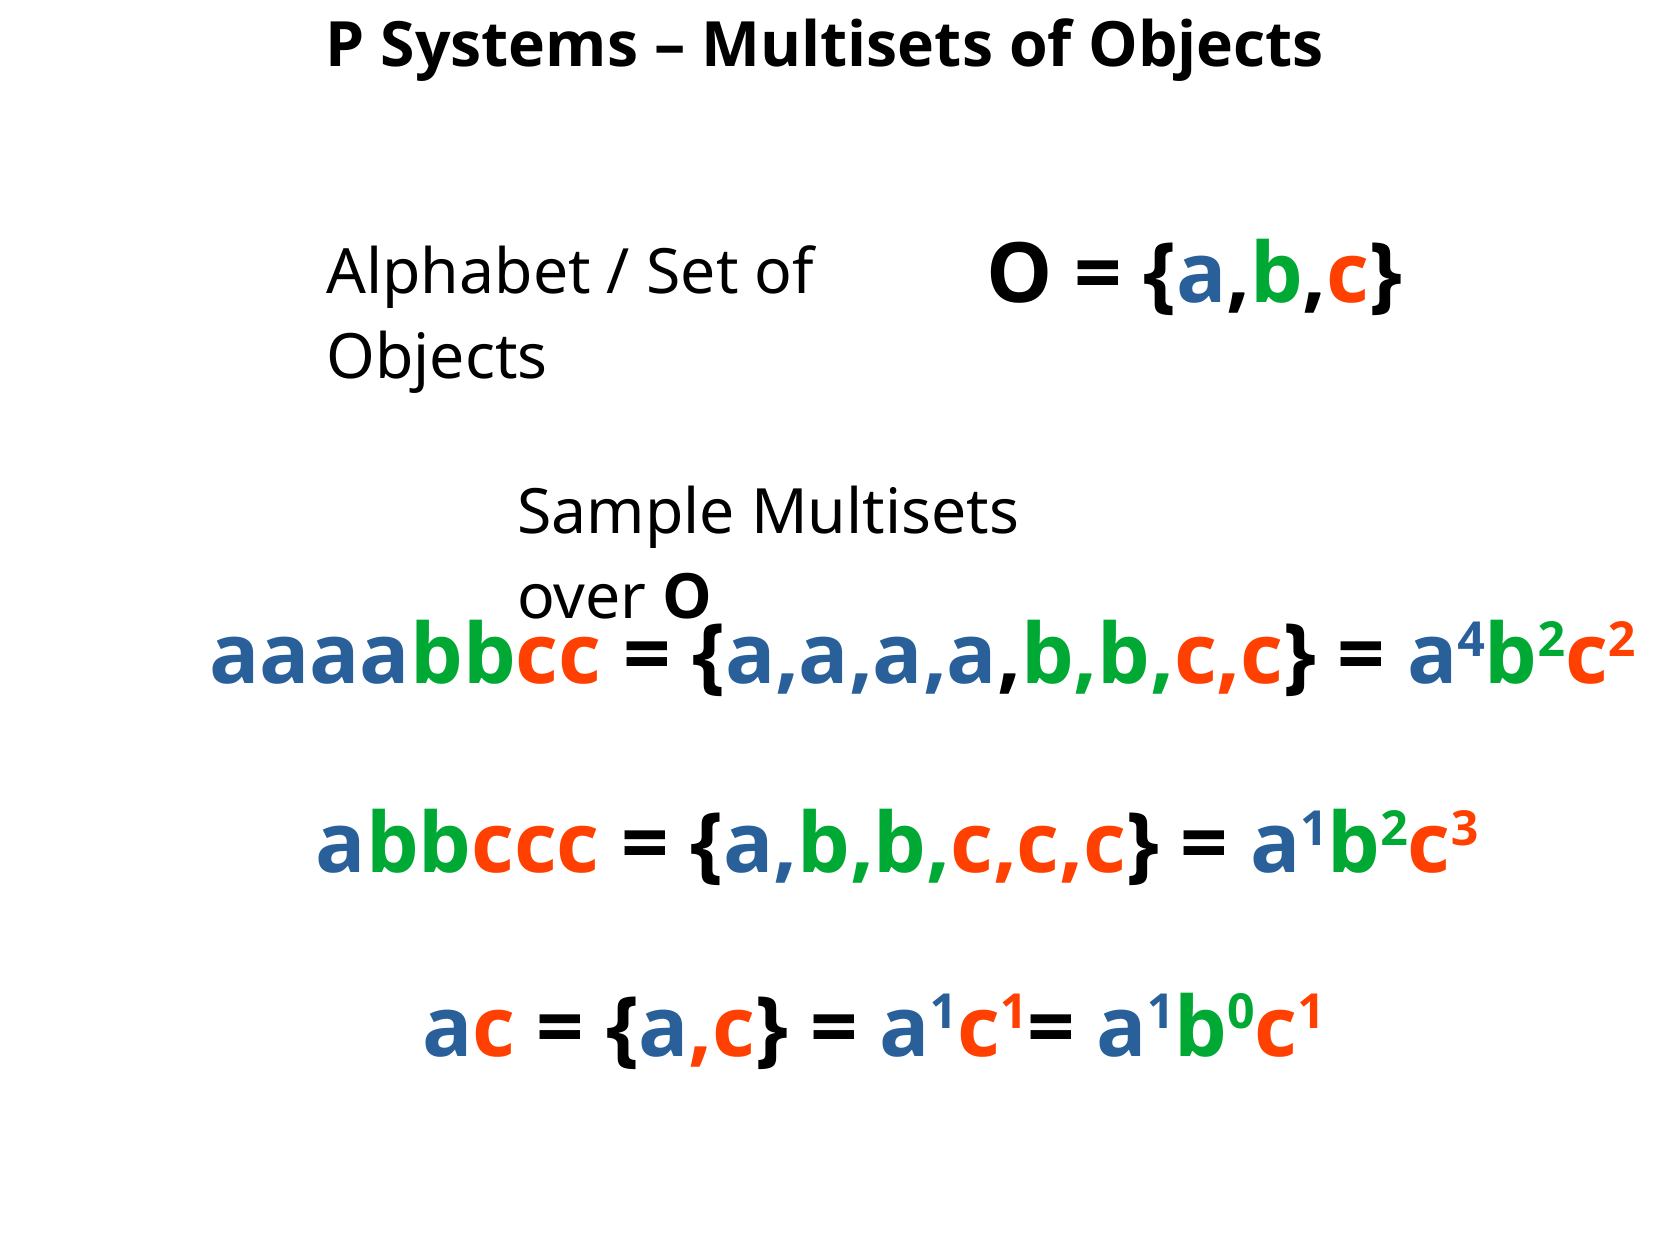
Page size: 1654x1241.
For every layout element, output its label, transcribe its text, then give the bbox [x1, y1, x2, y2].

title P Systems – Multisets of Objects [0, 1, 1651, 84]
text_box abbccc = {a,b,b,c,c,c} = a1b2c3 [300, 776, 1328, 902]
text_box Alphabet / Set of Objects [311, 219, 977, 318]
text_box Sample Multisets over O [502, 459, 1137, 558]
text_box aaaabbcc = {a,a,a,a,b,b,c,c} = a4b2c2 [194, 587, 1422, 713]
text_box ac = {a,c} = a1c1= a1b0c1 [407, 959, 1241, 1085]
text_box O = {a,b,c} [971, 206, 1361, 331]
